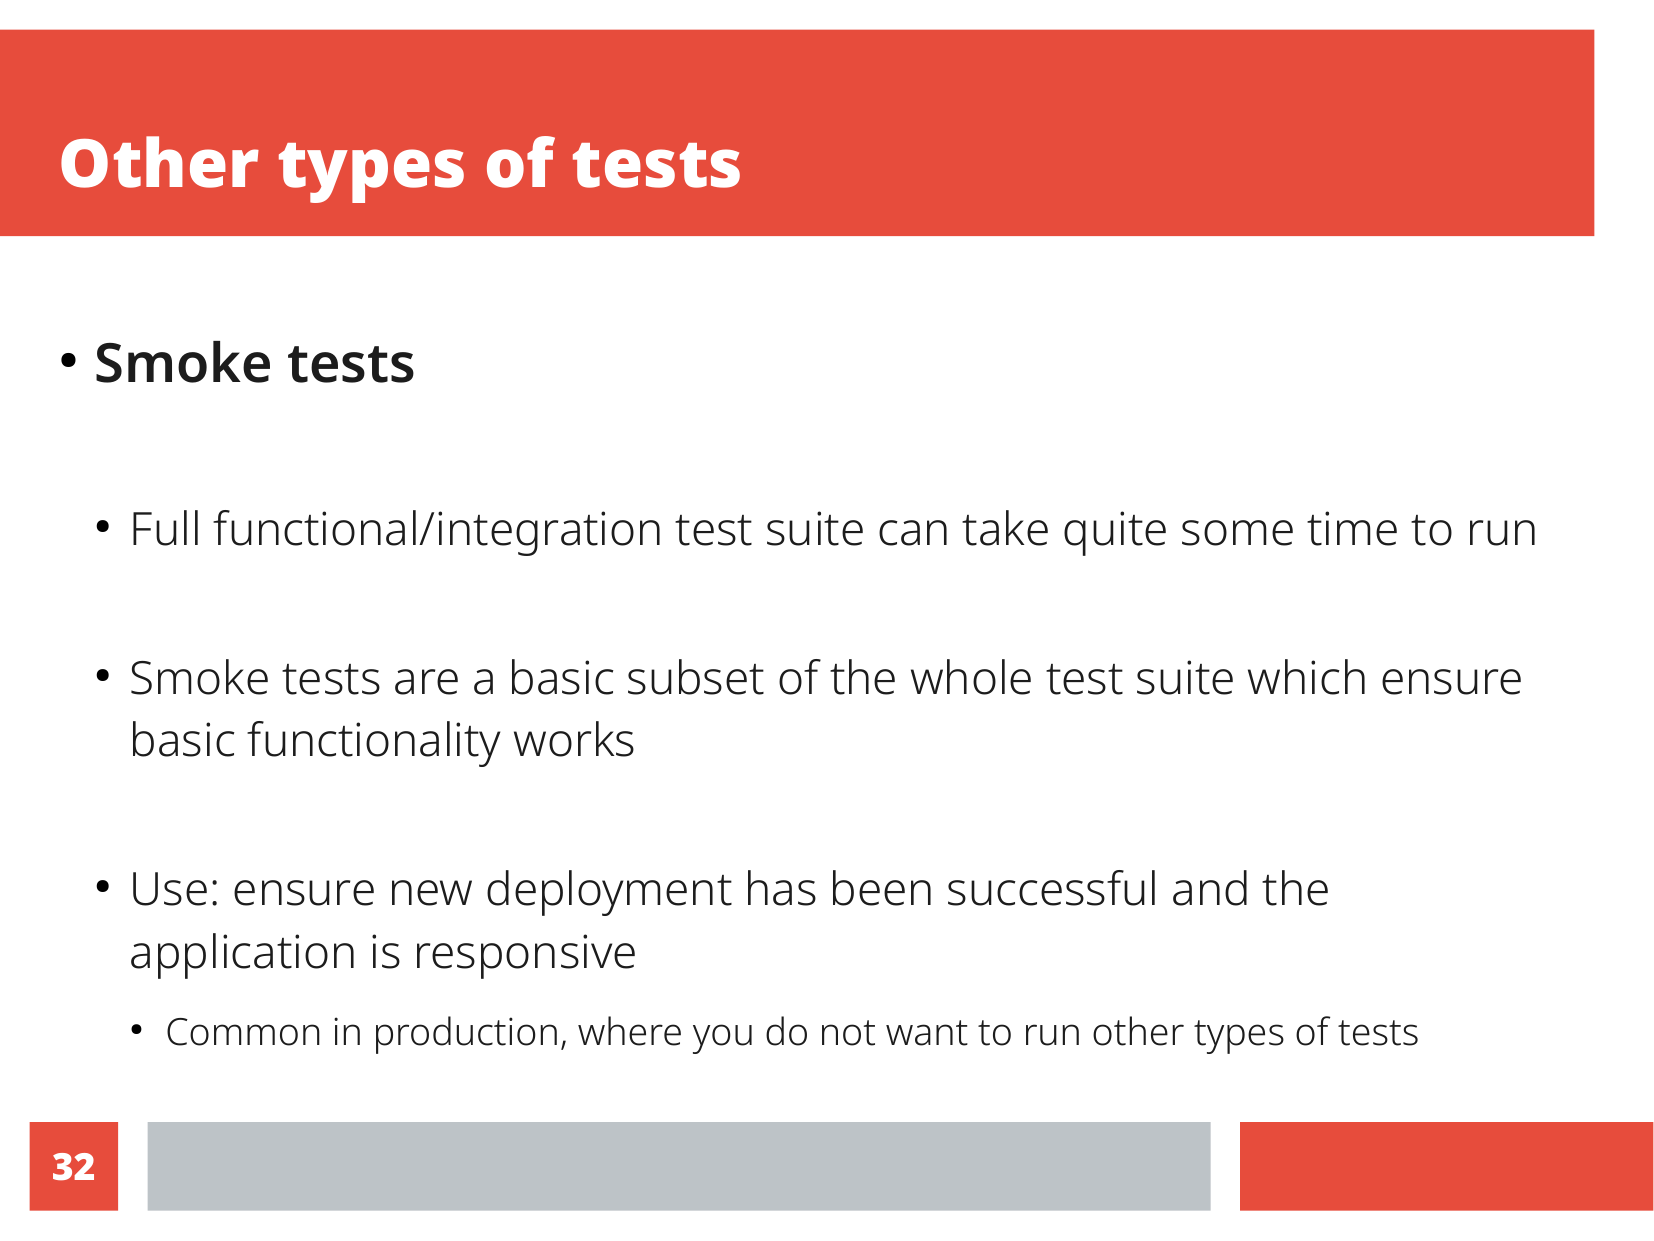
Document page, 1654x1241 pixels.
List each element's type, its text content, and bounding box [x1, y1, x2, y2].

title Other types of tests [59, 59, 1595, 207]
list Smoke tests Full functional/integration test suite can take quite some time to run Smoke tests are a basic subset of the whole test suite which ensure basic functionality works Use: ensure new deployment has been successful and the application is responsive Common in production, where you do not want to run other types of tests [59, 324, 1565, 1093]
